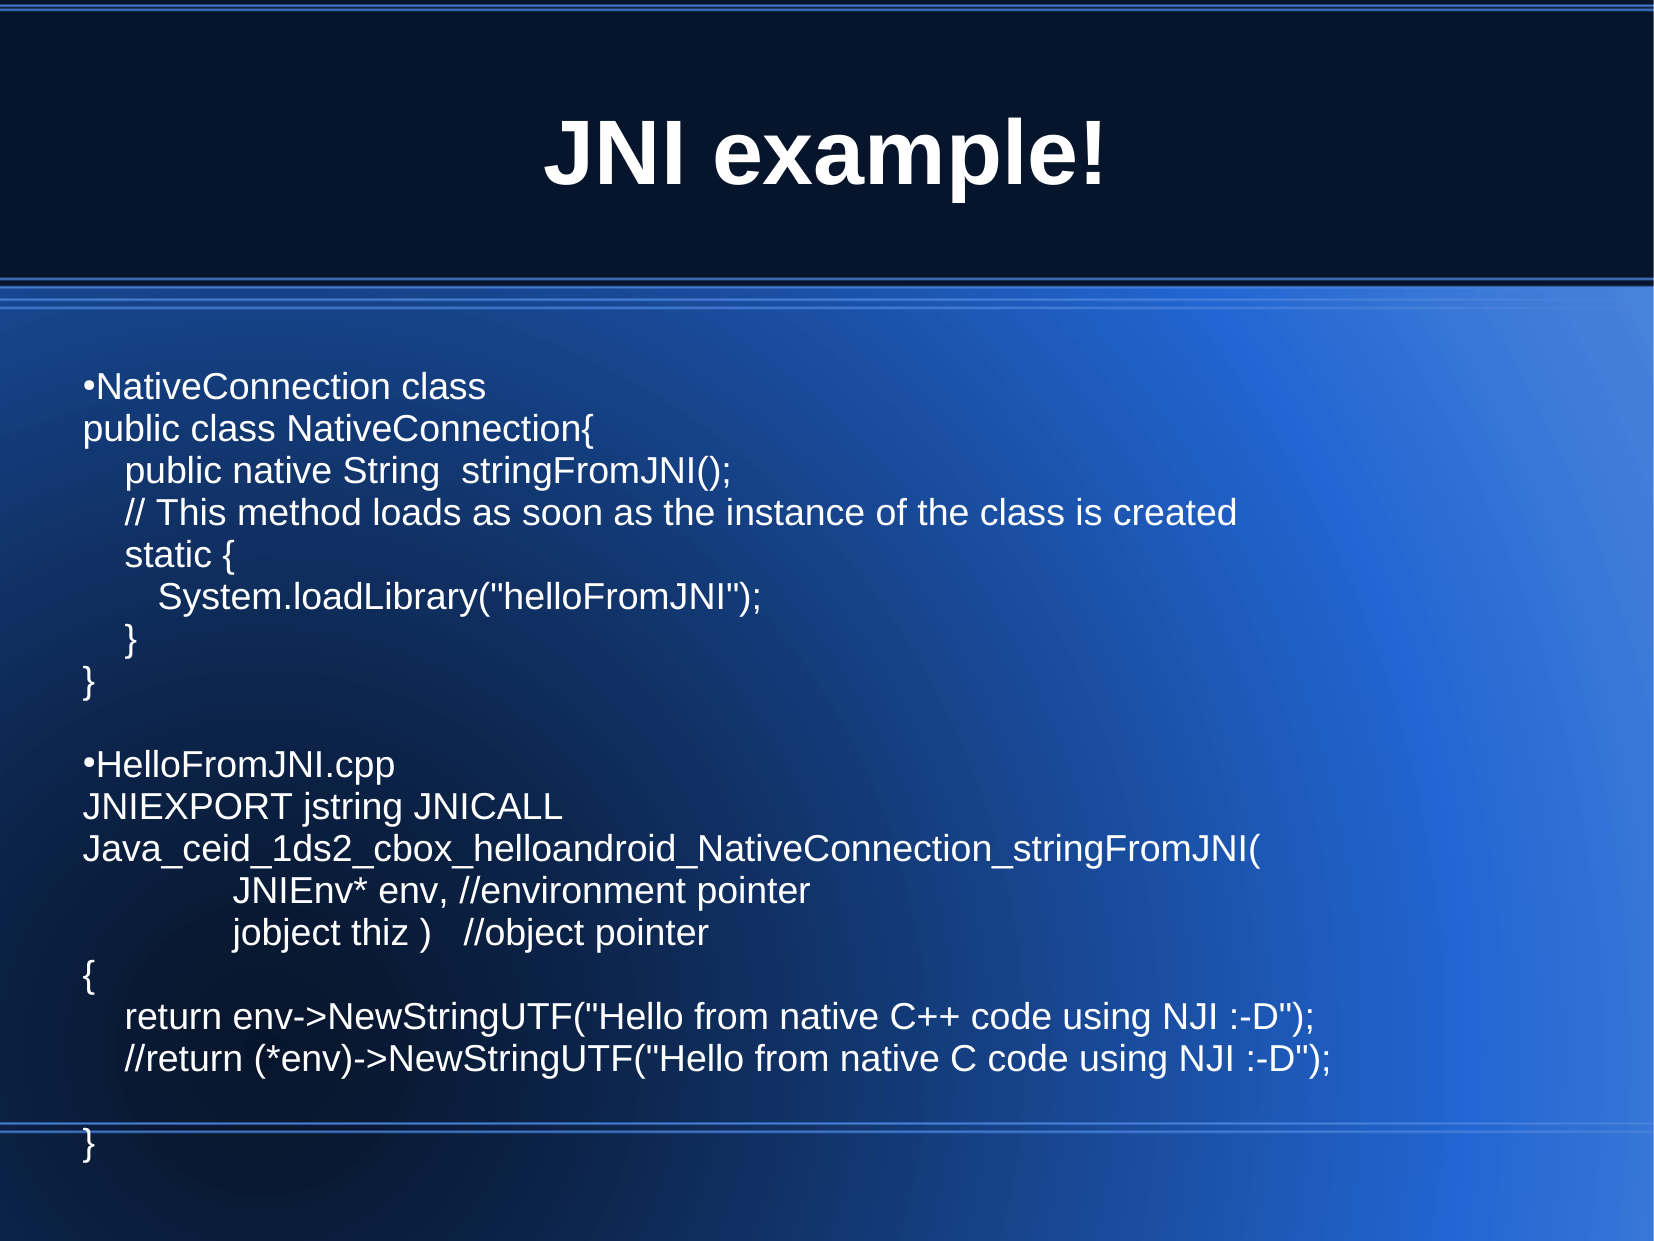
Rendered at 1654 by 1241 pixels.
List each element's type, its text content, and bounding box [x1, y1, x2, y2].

subtitle NativeConnection class public class NativeConnection{ public native String stringFromJNI(); // This method loads as soon as the instance of the class is created static { System.loadLibrary("helloFromJNI"); } } HelloFromJNI.cpp JNIEXPORT jstring JNICALL Java_ceid_1ds2_cbox_helloandroid_NativeConnection_stringFromJNI( JNIEnv* env, //environment pointer jobject thiz ) //object pointer { return env->NewStringUTF("Hello from native C++ code using NJI :-D"); //return (*env)->NewStringUTF("Hello from native C code using NJI :-D"); } [82, 362, 1571, 1166]
title JNI example! [82, 49, 1571, 257]
picture [0, 0, 1654, 1241]
